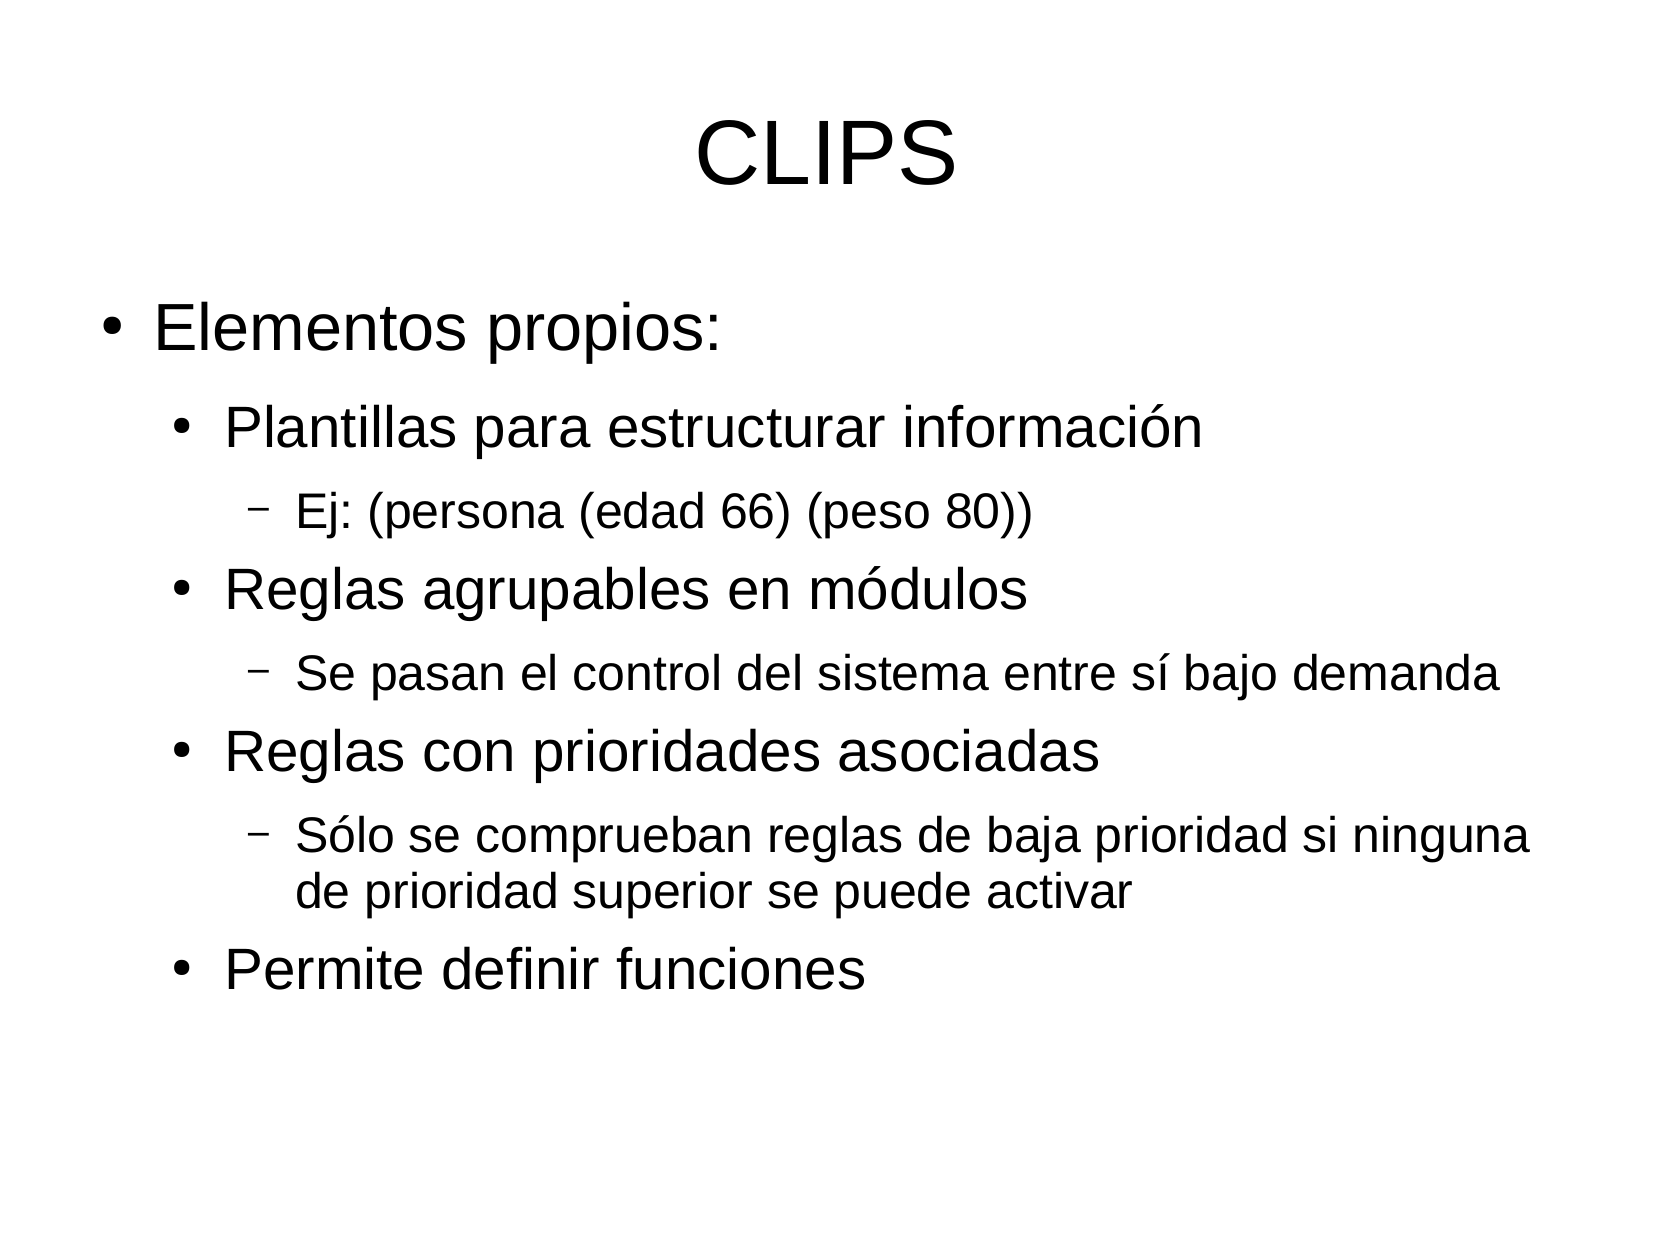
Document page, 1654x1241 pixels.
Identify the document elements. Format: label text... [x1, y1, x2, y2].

title CLIPS [82, 49, 1571, 257]
list Elementos propios: Plantillas para estructurar información Ej: (persona (edad 66) (peso 80)) Reglas agrupables en módulos Se pasan el control del sistema entre sí bajo demanda Reglas con prioridades asociadas Sólo se comprueban reglas de baja prioridad si ninguna de prioridad superior se puede activar Permite definir funciones [82, 290, 1571, 1109]
